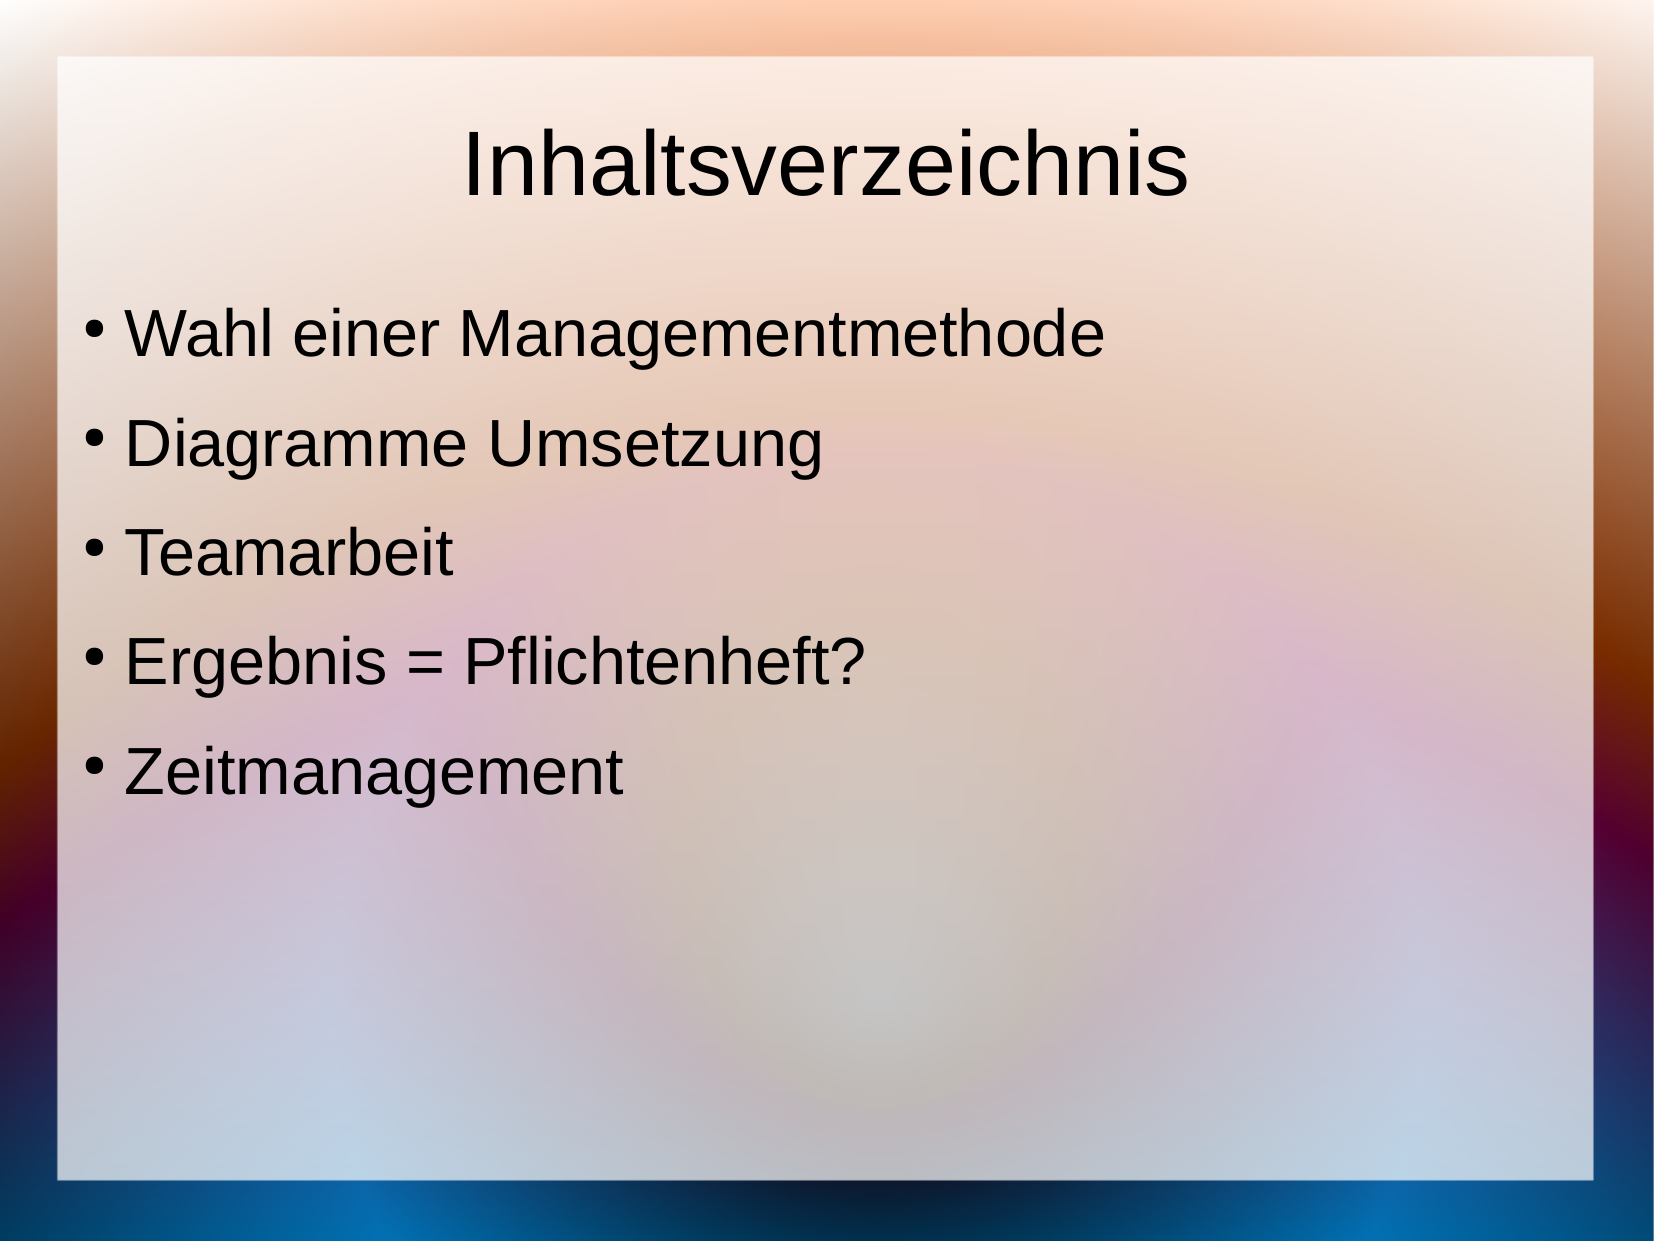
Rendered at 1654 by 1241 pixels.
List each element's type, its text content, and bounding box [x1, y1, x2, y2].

title Inhaltsverzeichnis [82, 55, 1571, 263]
list Wahl einer Managementmethode Diagramme Umsetzung Teamarbeit Ergebnis = Pflichtenheft? Zeitmanagement [82, 290, 1394, 1034]
picture [0, 0, 1654, 1241]
